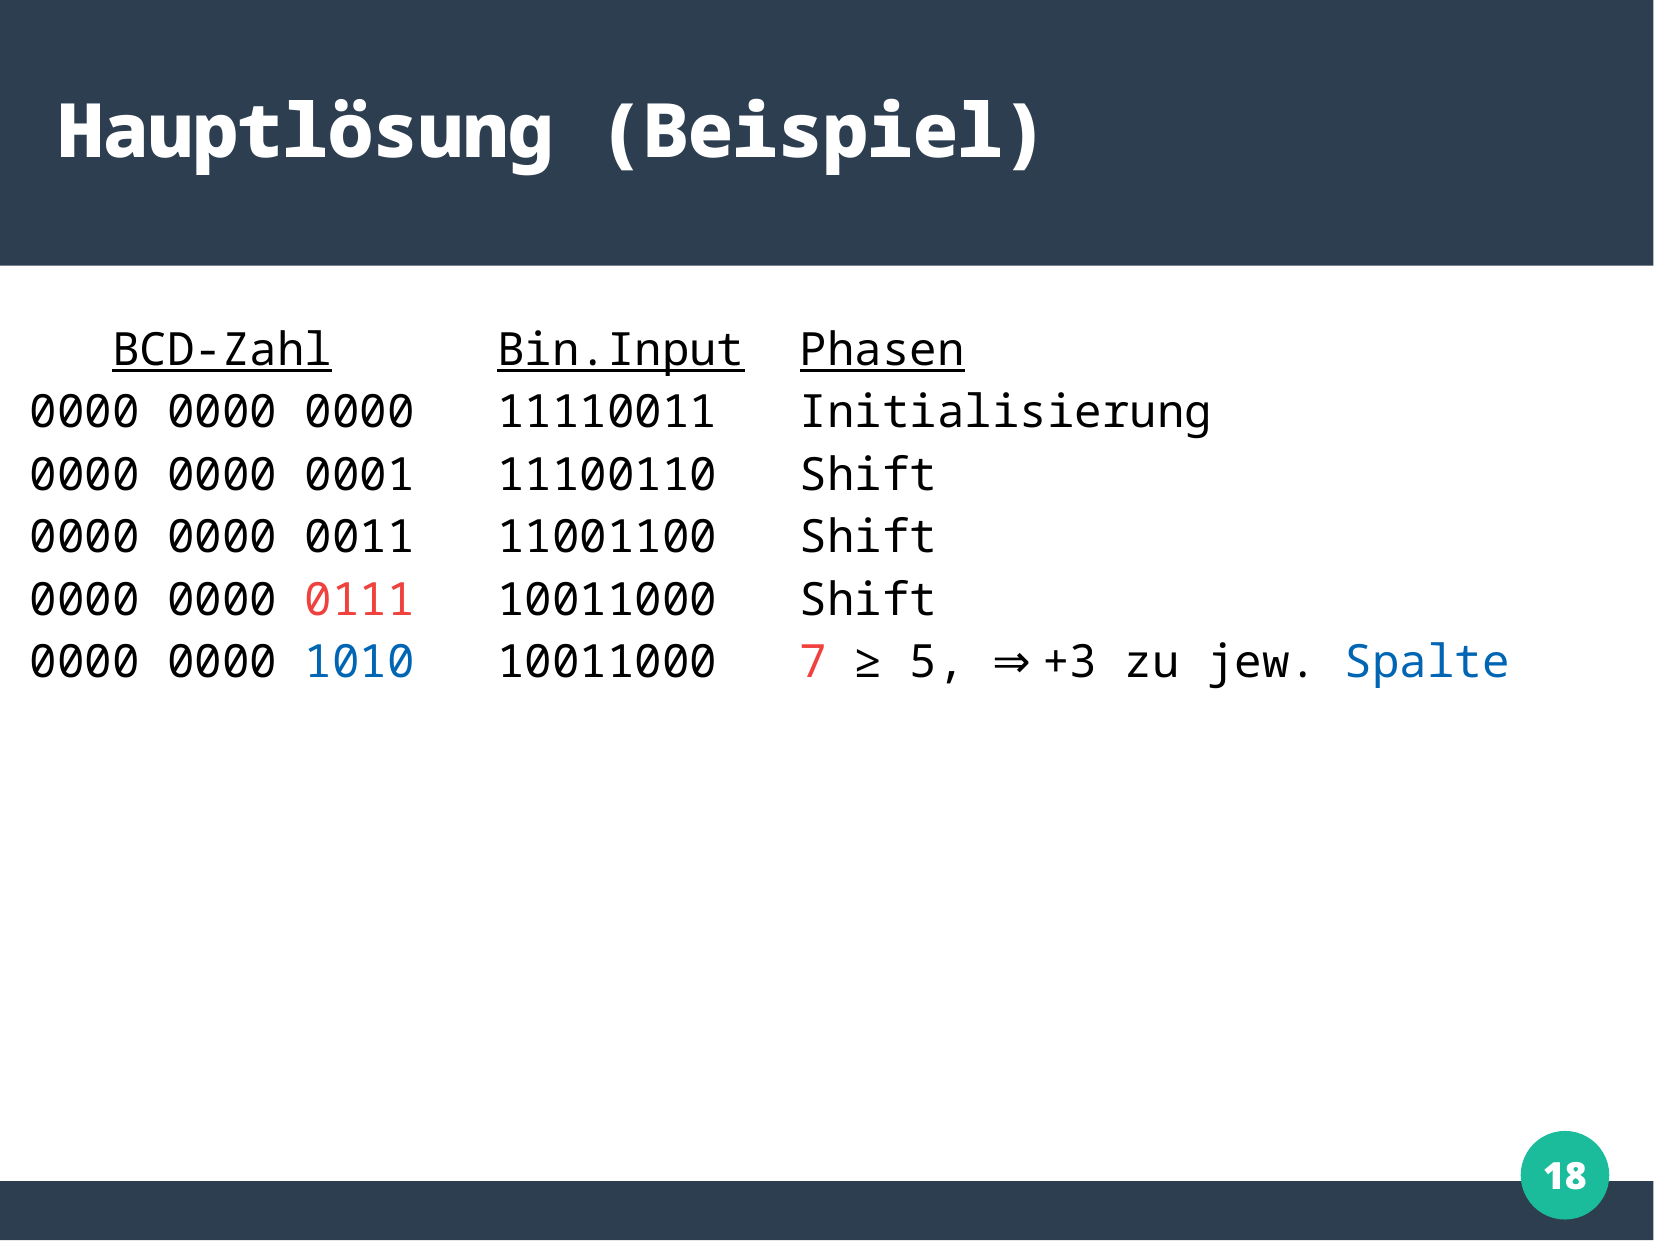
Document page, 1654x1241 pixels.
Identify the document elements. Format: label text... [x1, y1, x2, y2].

title Hauptlösung (Beispiel) [59, 49, 1595, 207]
text_box BCD-Zahl Bin.Input Phasen 0000 0000 0000 11110011 Initialisierung 0000 0000 0001 11100110 Shift 0000 0000 0011 11001100 Shift 0000 0000 0111 10011000 Shift 0000 0000 1010 10011000 7 ≥ 5, ⇒ +3 zu jew. Spalte [15, 308, 1636, 1241]
